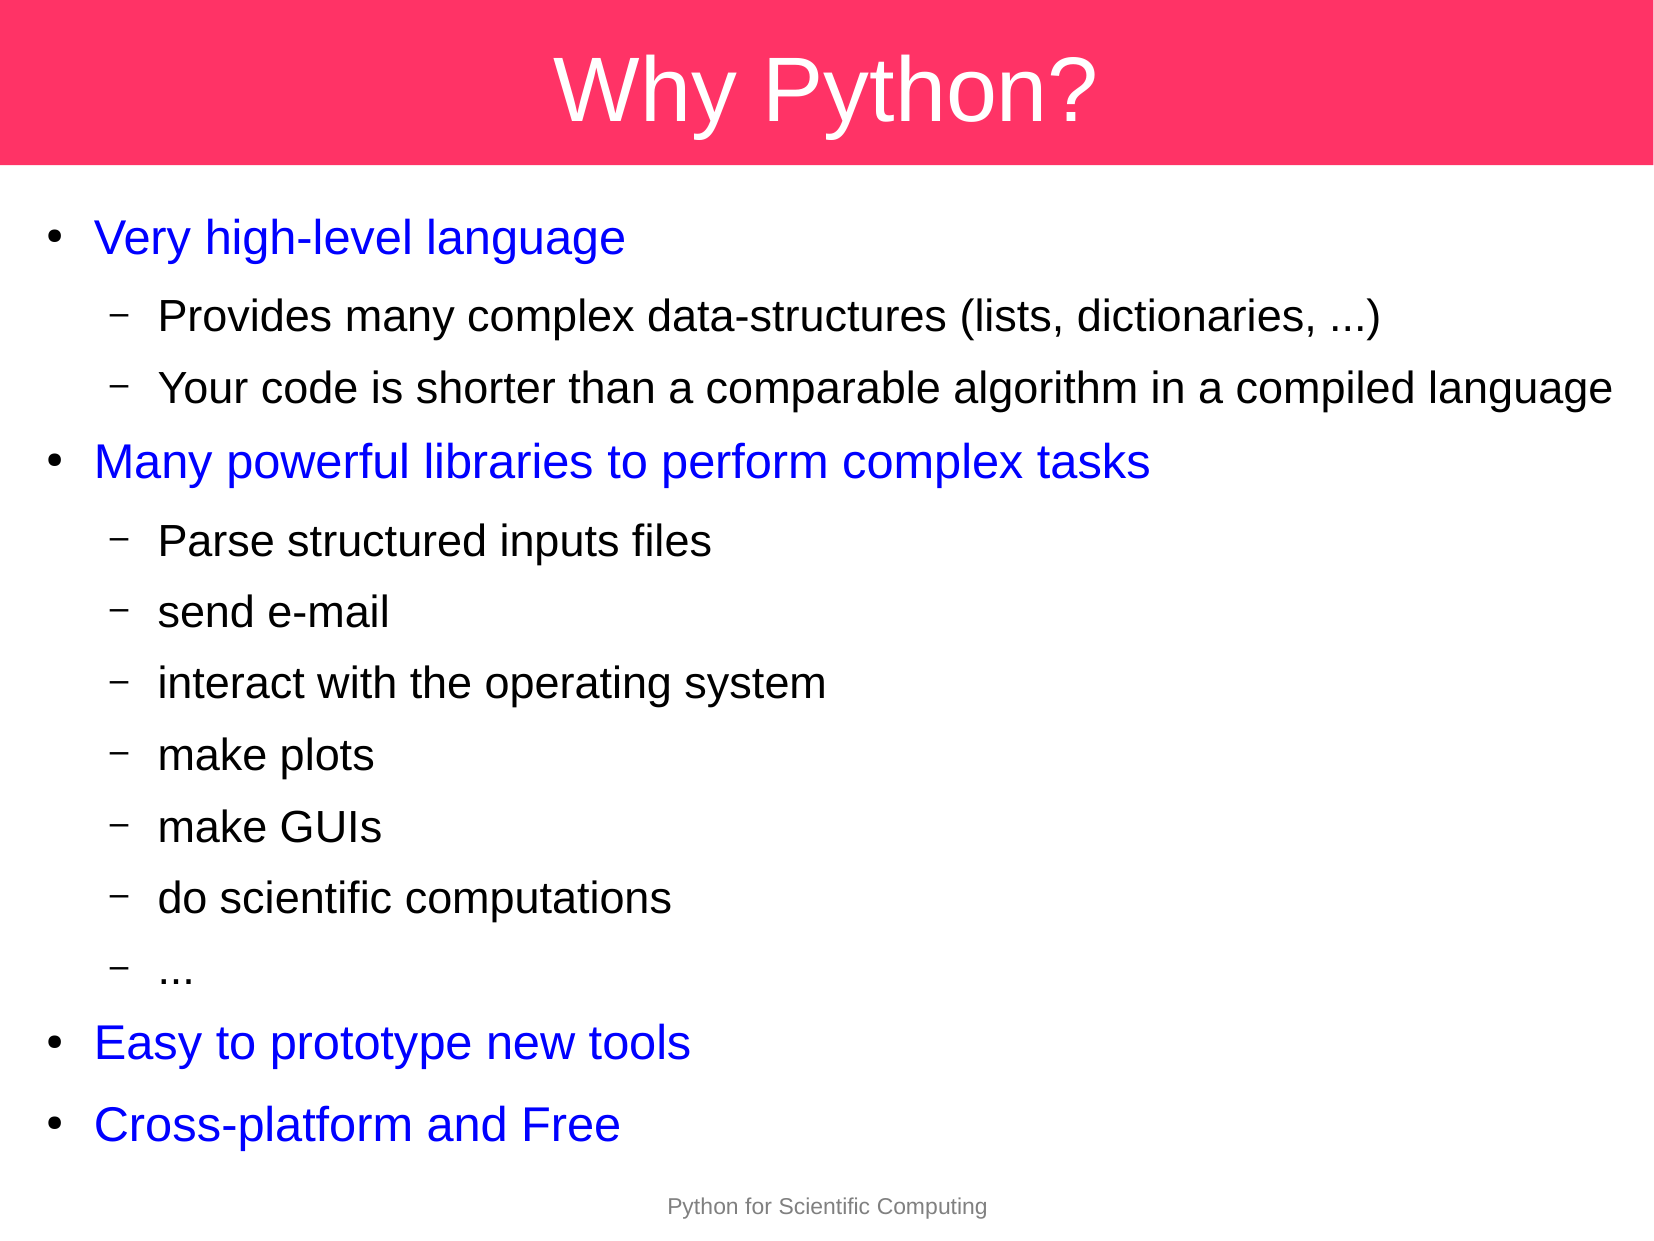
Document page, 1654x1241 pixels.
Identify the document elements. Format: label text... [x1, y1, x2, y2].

title Why Python? [82, 31, 1571, 148]
list Very high-level language Provides many complex data-structures (lists, dictionaries, ...) Your code is shorter than a comparable algorithm in a compiled language Many powerful libraries to perform complex tasks Parse structured inputs files send e-mail interact with the operating system make plots make GUIs do scientific computations ... Easy to prototype new tools Cross-platform and Free [30, 210, 1621, 1171]
